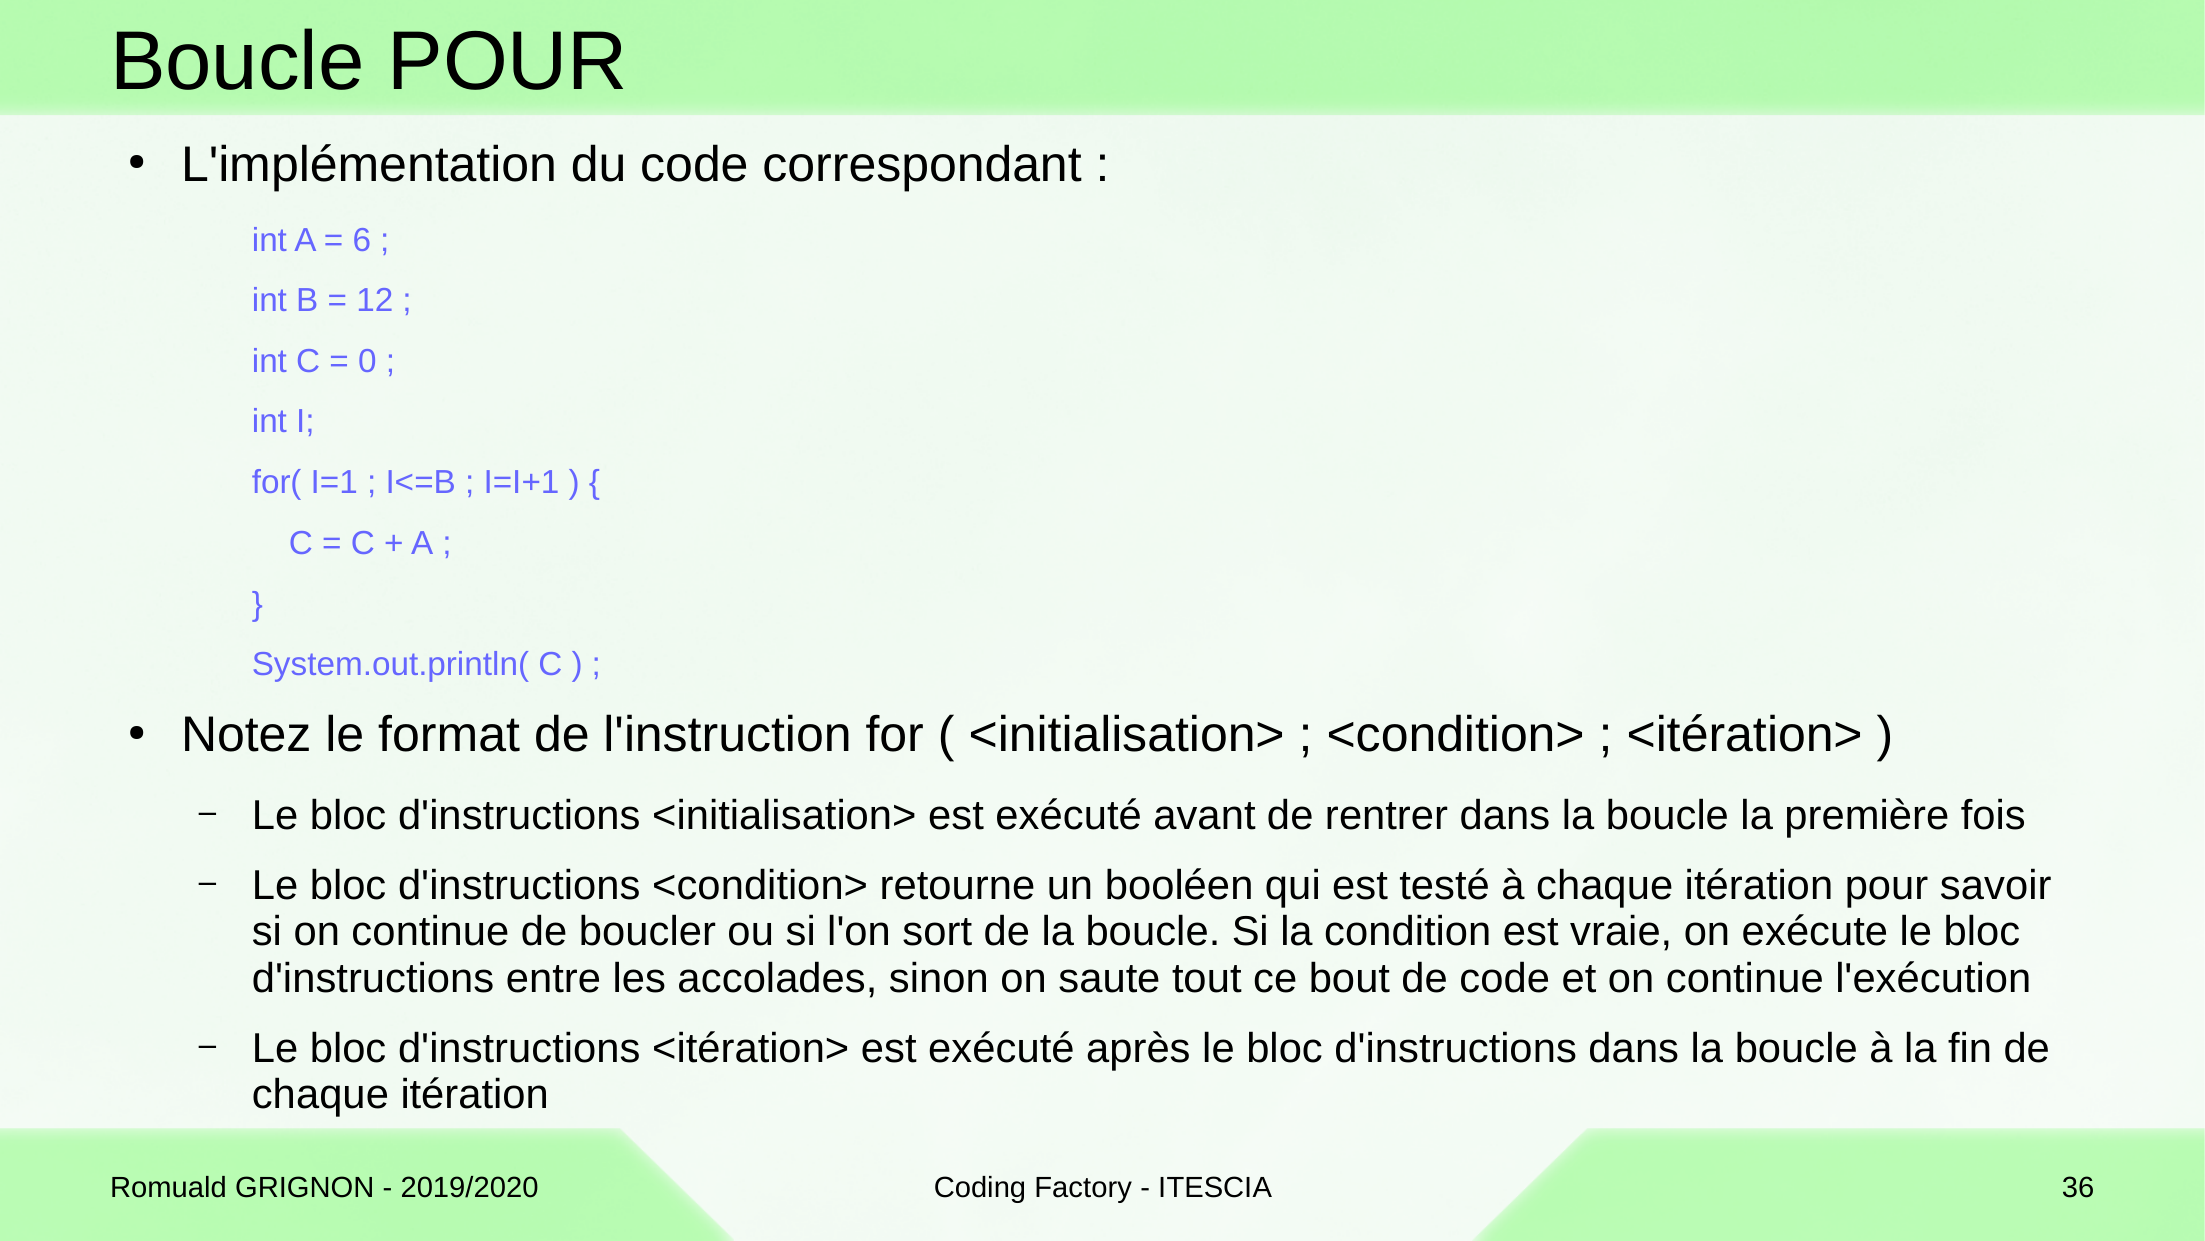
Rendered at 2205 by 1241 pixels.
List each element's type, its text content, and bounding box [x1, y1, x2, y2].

picture [0, 0, 2205, 1241]
title Boucle POUR [110, 49, 2095, 206]
list L'implémentation du code correspondant : int A = 6 ; int B = 12 ; int C = 0 ; int I; for( I=1 ; I<=B ; I=I+1 ) { C = C + A ; } System.out.println( C ) ; Notez le format de l'instruction for ( <initialisation> ; <condition> ; <itération> ) Le bloc d'instructions <initialisation> est exécuté avant de rentrer dans la boucle la première fois Le bloc d'instructions <condition> retourne un booléen qui est testé à chaque itération pour savoir si on continue de boucler ou si l'on sort de la boucle. Si la condition est vraie, on exécute le bloc d'instructions entre les accolades, sinon on saute tout ce bout de code et on continue l'exécution Le bloc d'instructions <itération> est exécuté après le bloc d'instructions dans la boucle à la fin de chaque itération [110, 206, 2095, 1192]
